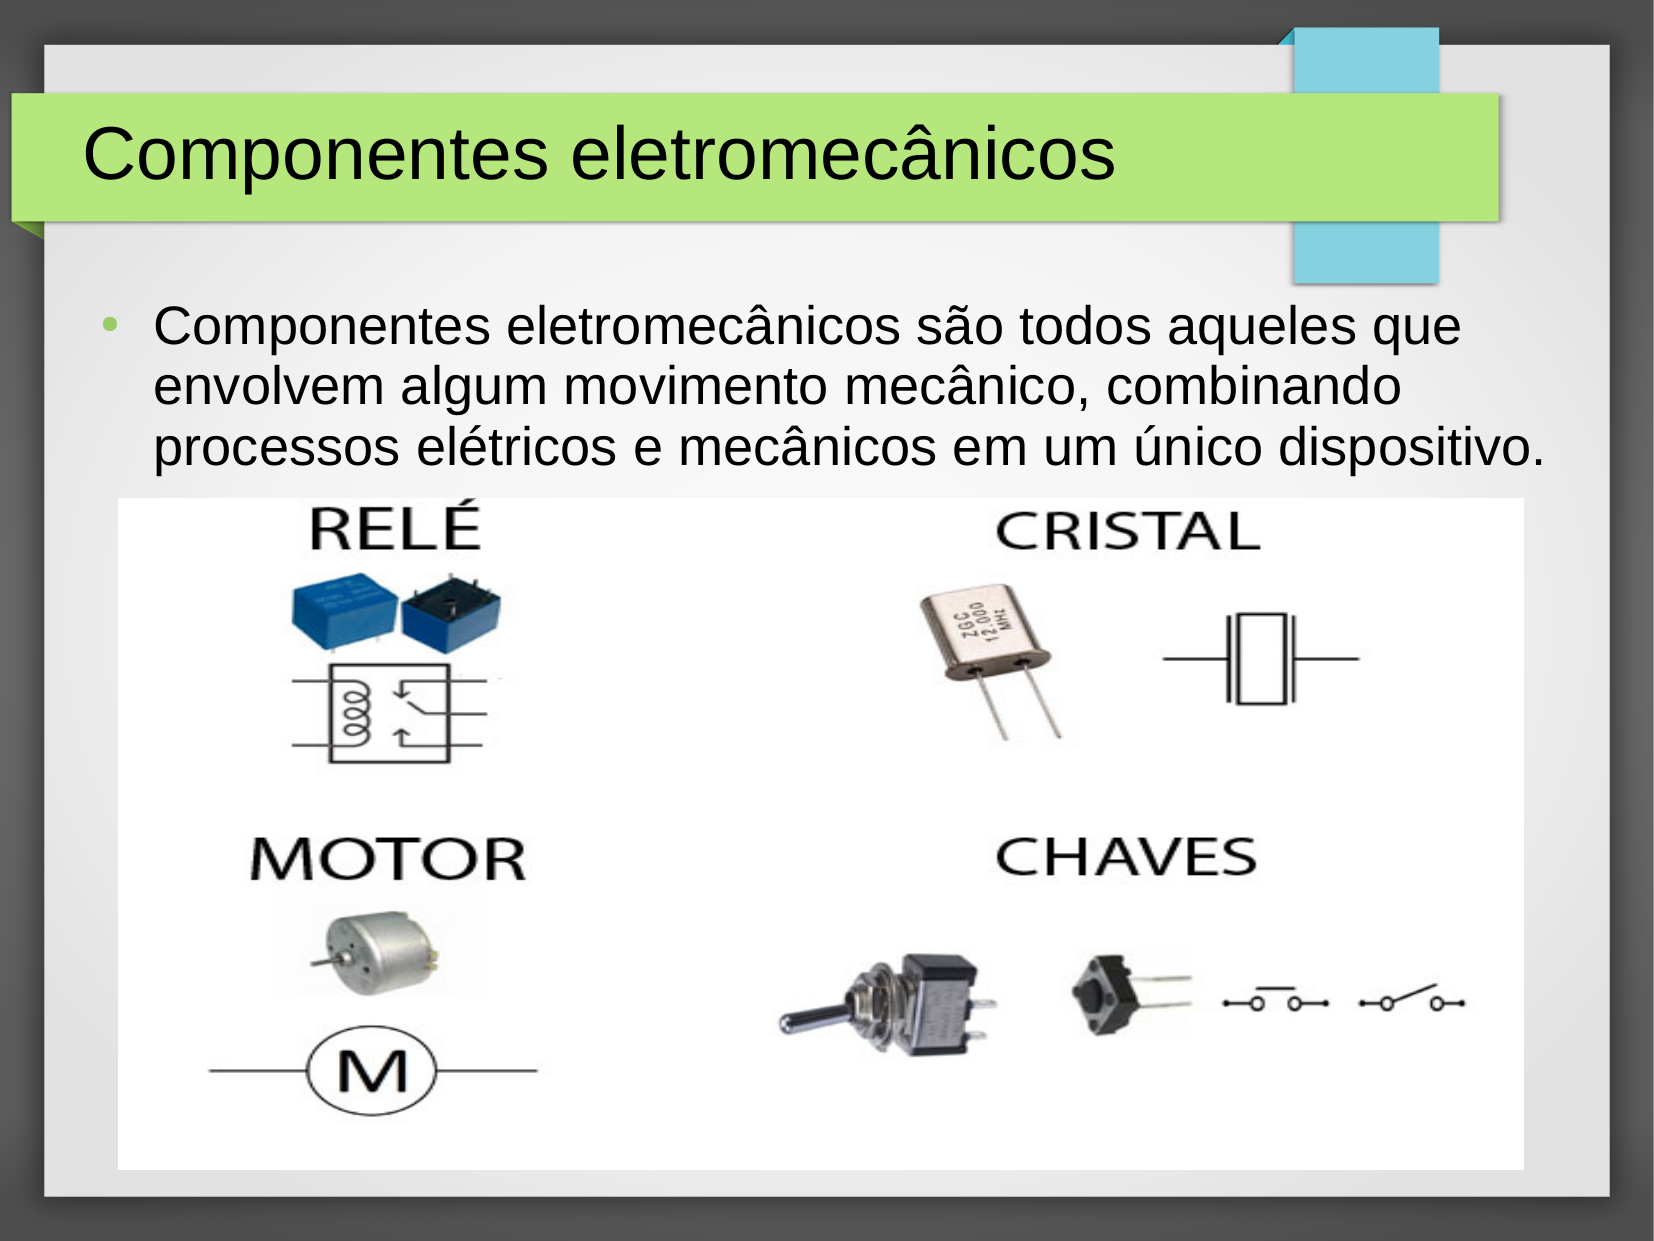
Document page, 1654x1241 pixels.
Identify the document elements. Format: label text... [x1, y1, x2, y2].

picture [0, 0, 1654, 1241]
list Componentes eletromecânicos são todos aqueles que envolvem algum movimento mecânico, combinando processos elétricos e mecânicos em um único dispositivo. [82, 295, 1571, 497]
title Componentes eletromecânicos [82, 94, 1264, 213]
